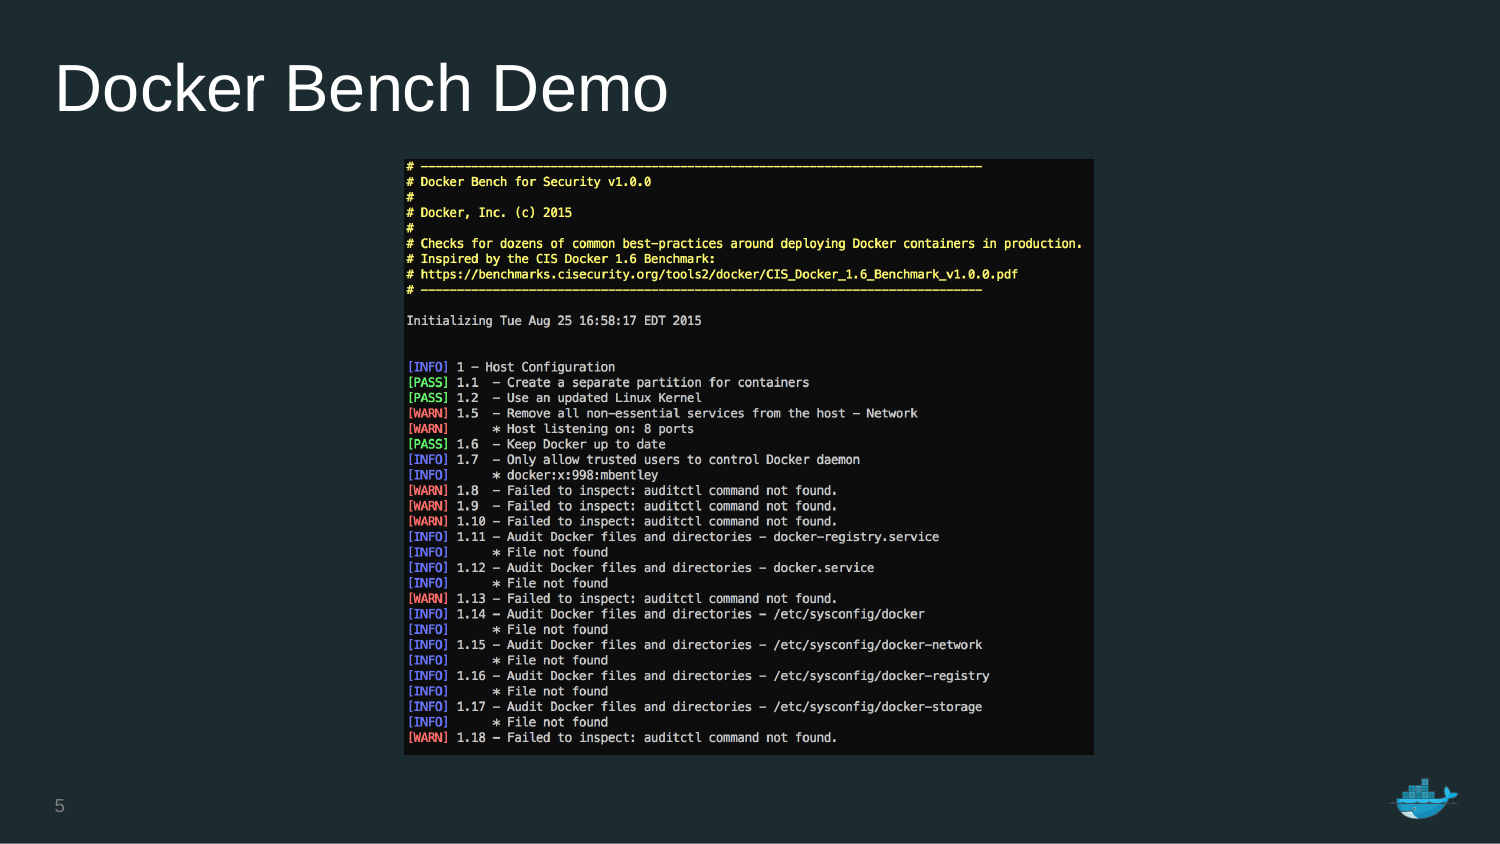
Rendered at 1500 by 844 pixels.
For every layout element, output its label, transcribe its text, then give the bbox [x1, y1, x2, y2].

slide_number <number> [39, 782, 390, 828]
picture [404, 159, 1094, 755]
title Docker Bench Demo [39, 34, 1458, 135]
picture [1387, 778, 1459, 821]
